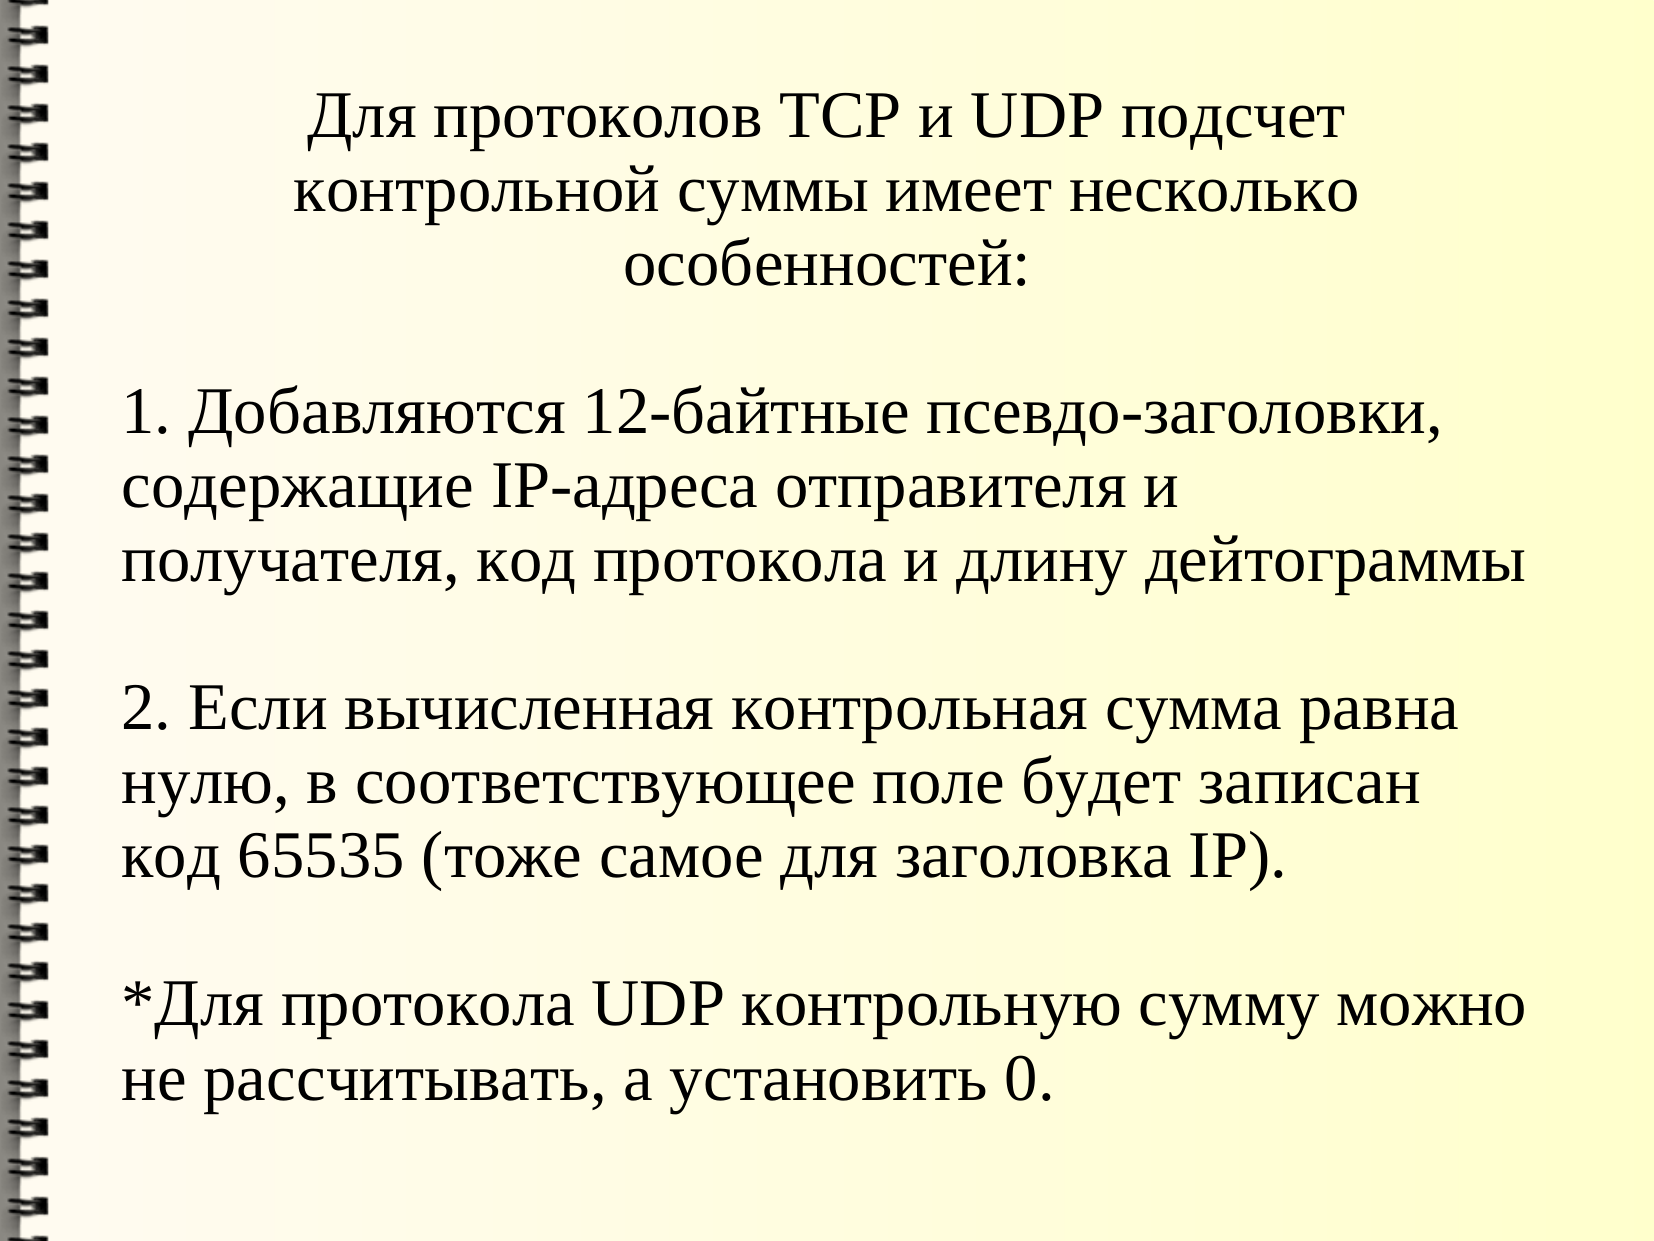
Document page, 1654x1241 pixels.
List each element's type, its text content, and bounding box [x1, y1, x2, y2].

subtitle Для протоколов TCP и UDP подсчет контрольной суммы имеет несколько особенностей: Добавляются 12-байтные псевдо-заголовки, содержащие IP-адреса отправителя и получателя, код протокола и длину дейтограммы Если вычисленная контрольная сумма равна нулю, в соответствующее поле будет записан код 65535 (тоже самое для заголовка IP). *Для протокола UDP контрольную сумму можно не рассчитывать, а установить 0. [121, 77, 1534, 1189]
picture [0, 0, 1654, 1241]
